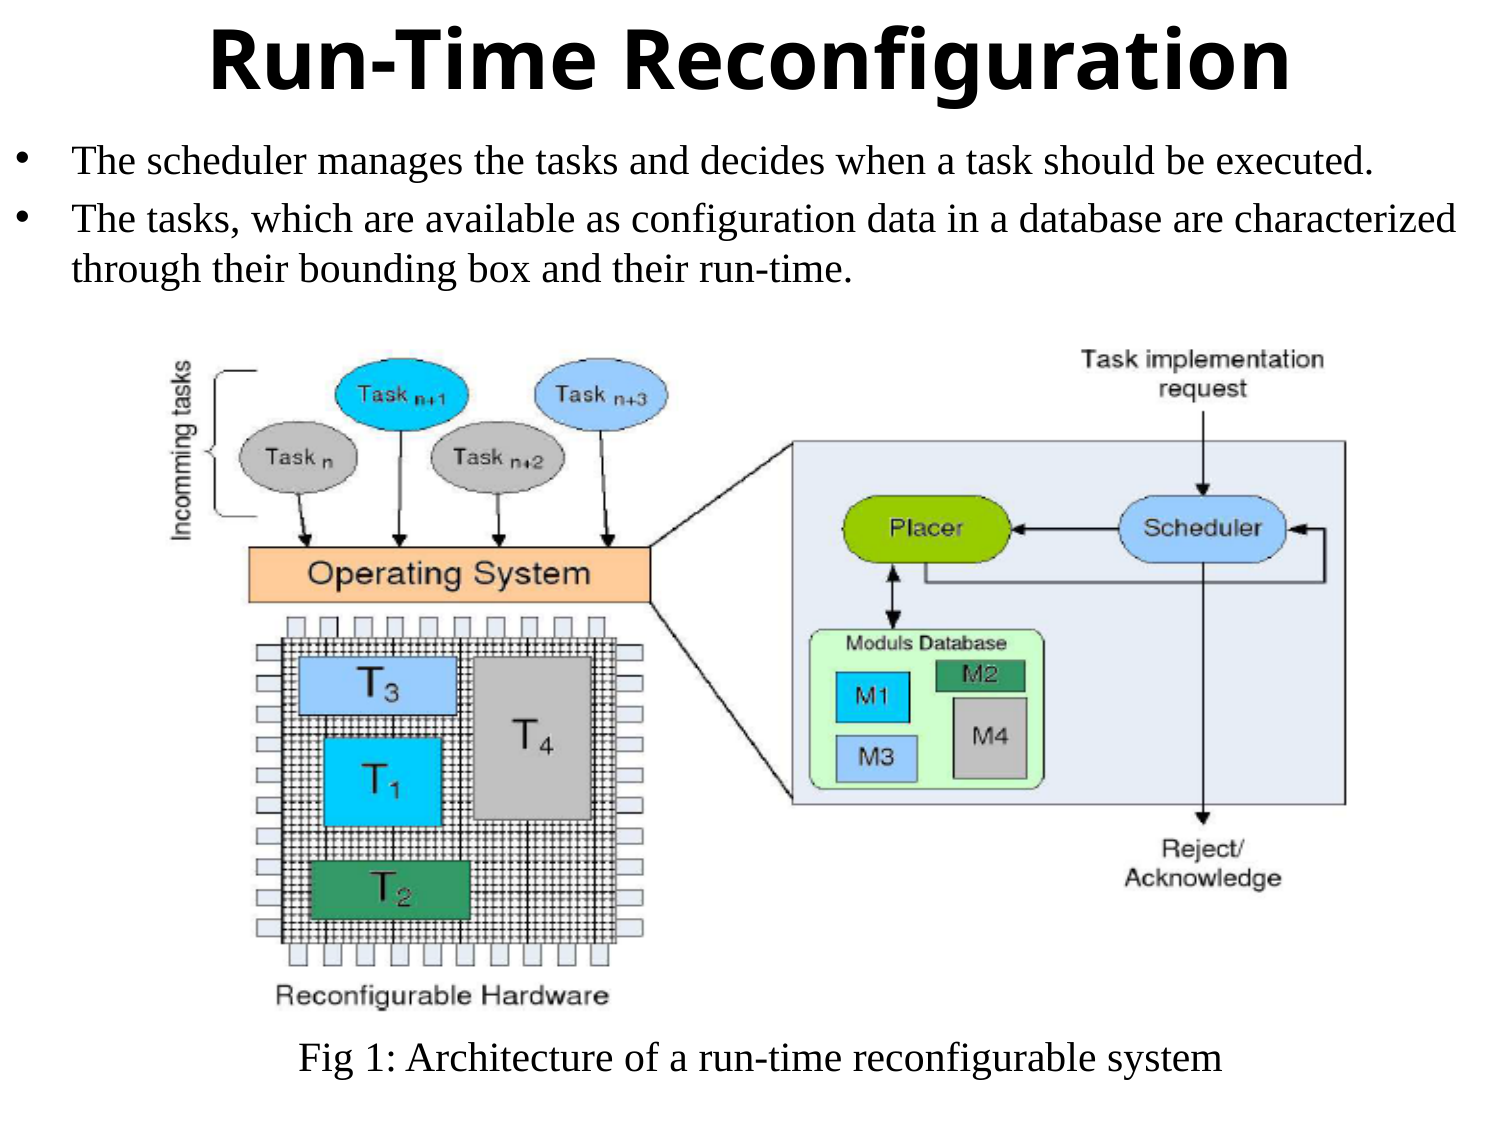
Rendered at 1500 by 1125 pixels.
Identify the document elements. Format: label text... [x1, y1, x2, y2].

picture [149, 312, 1362, 1013]
title Run-Time Reconfiguration [75, 0, 1425, 113]
text_box Fig 1: Architecture of a run-time reconfigurable system [92, 1022, 1430, 1088]
list The scheduler manages the tasks and decides when a task should be executed. The tasks, which are available as configuration data in a database are characterized through their bounding box and their run-time. [0, 125, 1500, 868]
